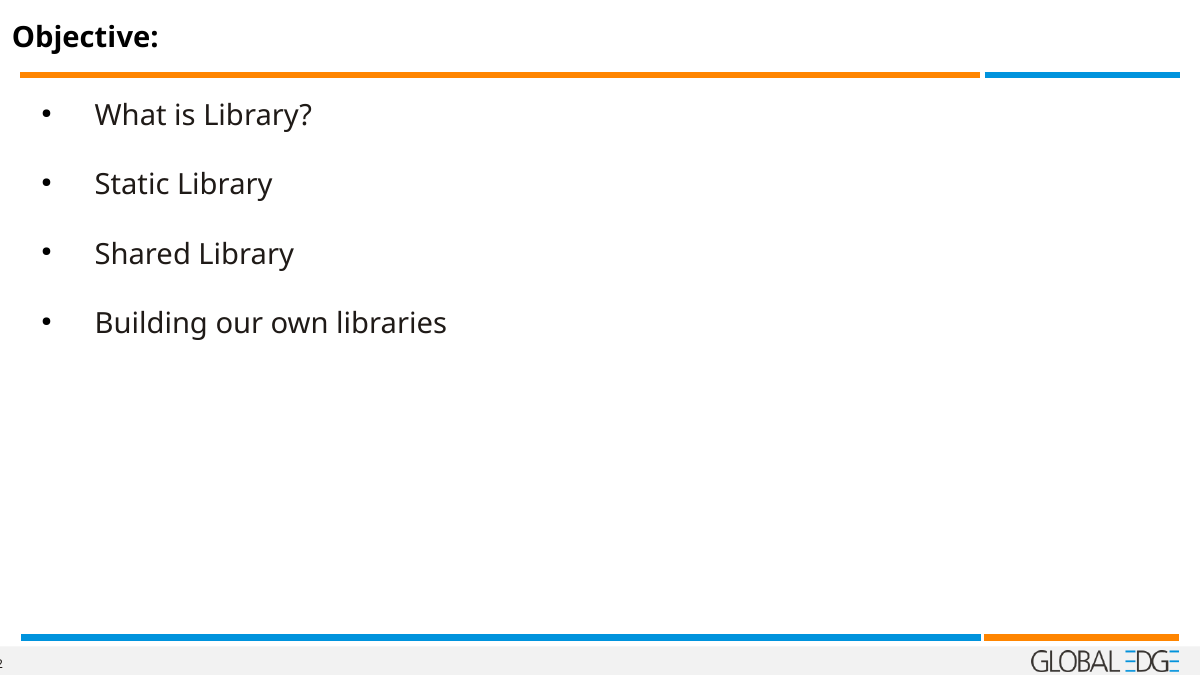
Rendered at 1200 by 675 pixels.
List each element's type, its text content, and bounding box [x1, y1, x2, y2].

picture [1031, 650, 1179, 672]
list What is Library? Static Library Shared Library Building our own libraries [23, 94, 1141, 550]
title Objective: [11, 9, 1088, 63]
